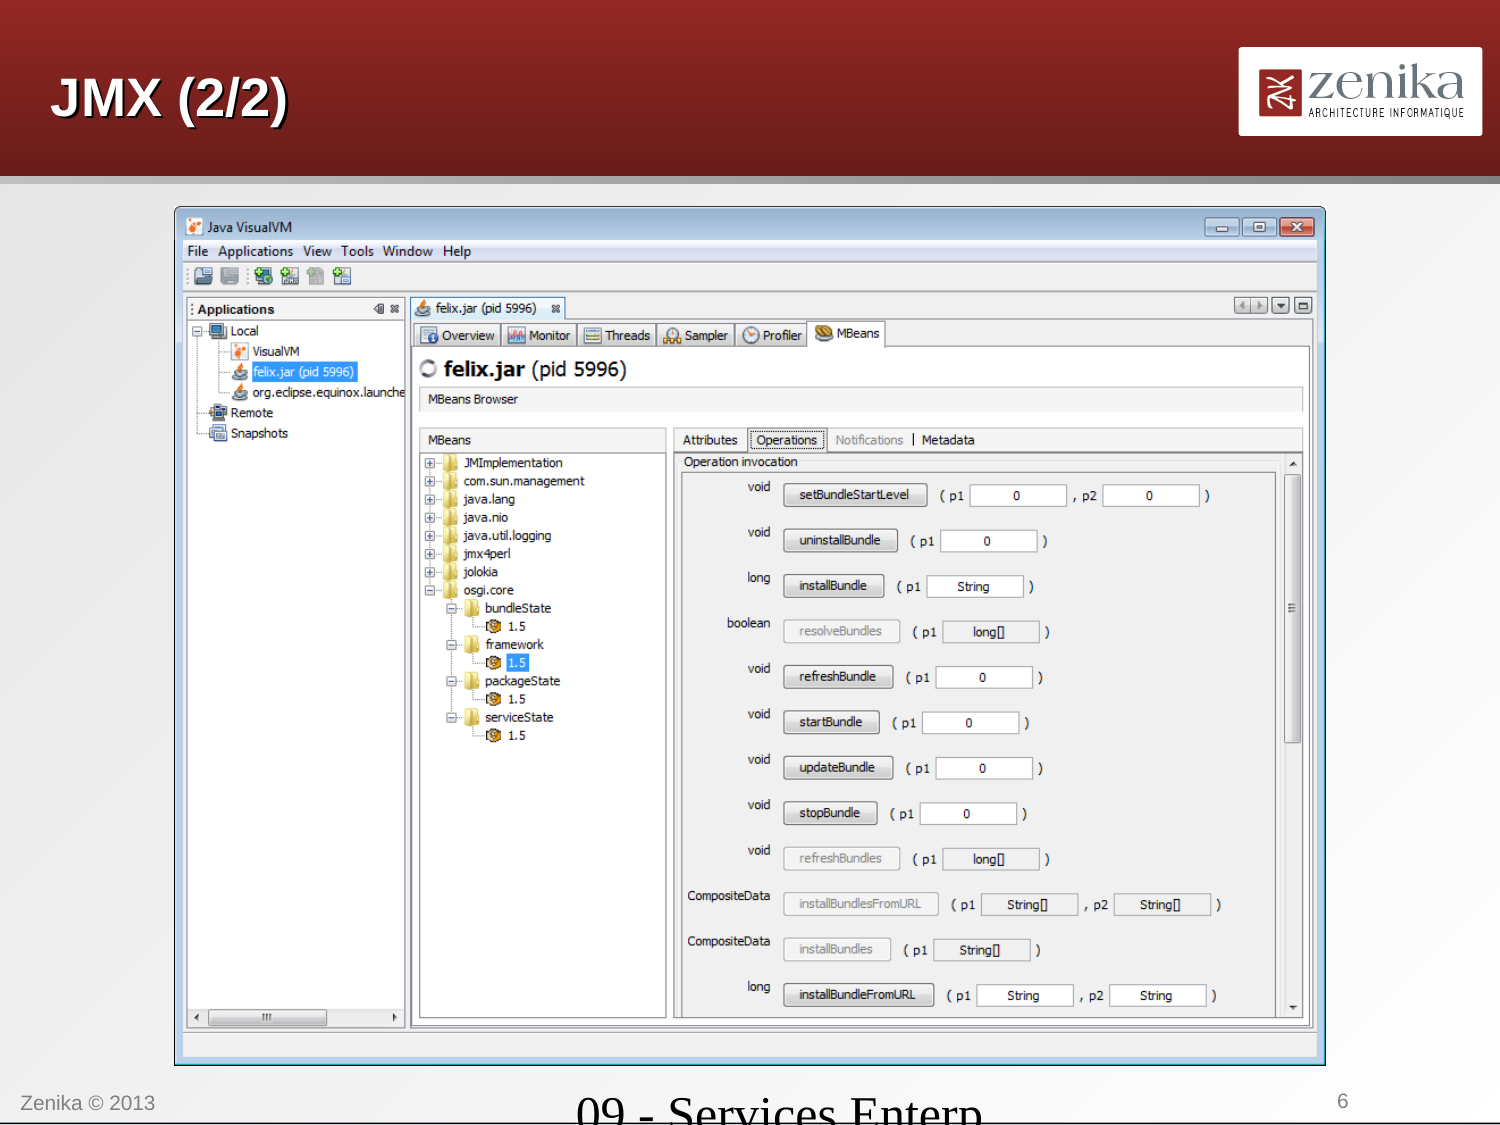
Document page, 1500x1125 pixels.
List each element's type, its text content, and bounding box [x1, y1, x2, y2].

title JMX (2/2) [50, 15, 1206, 180]
picture [1257, 58, 1464, 125]
picture [174, 206, 1326, 1066]
